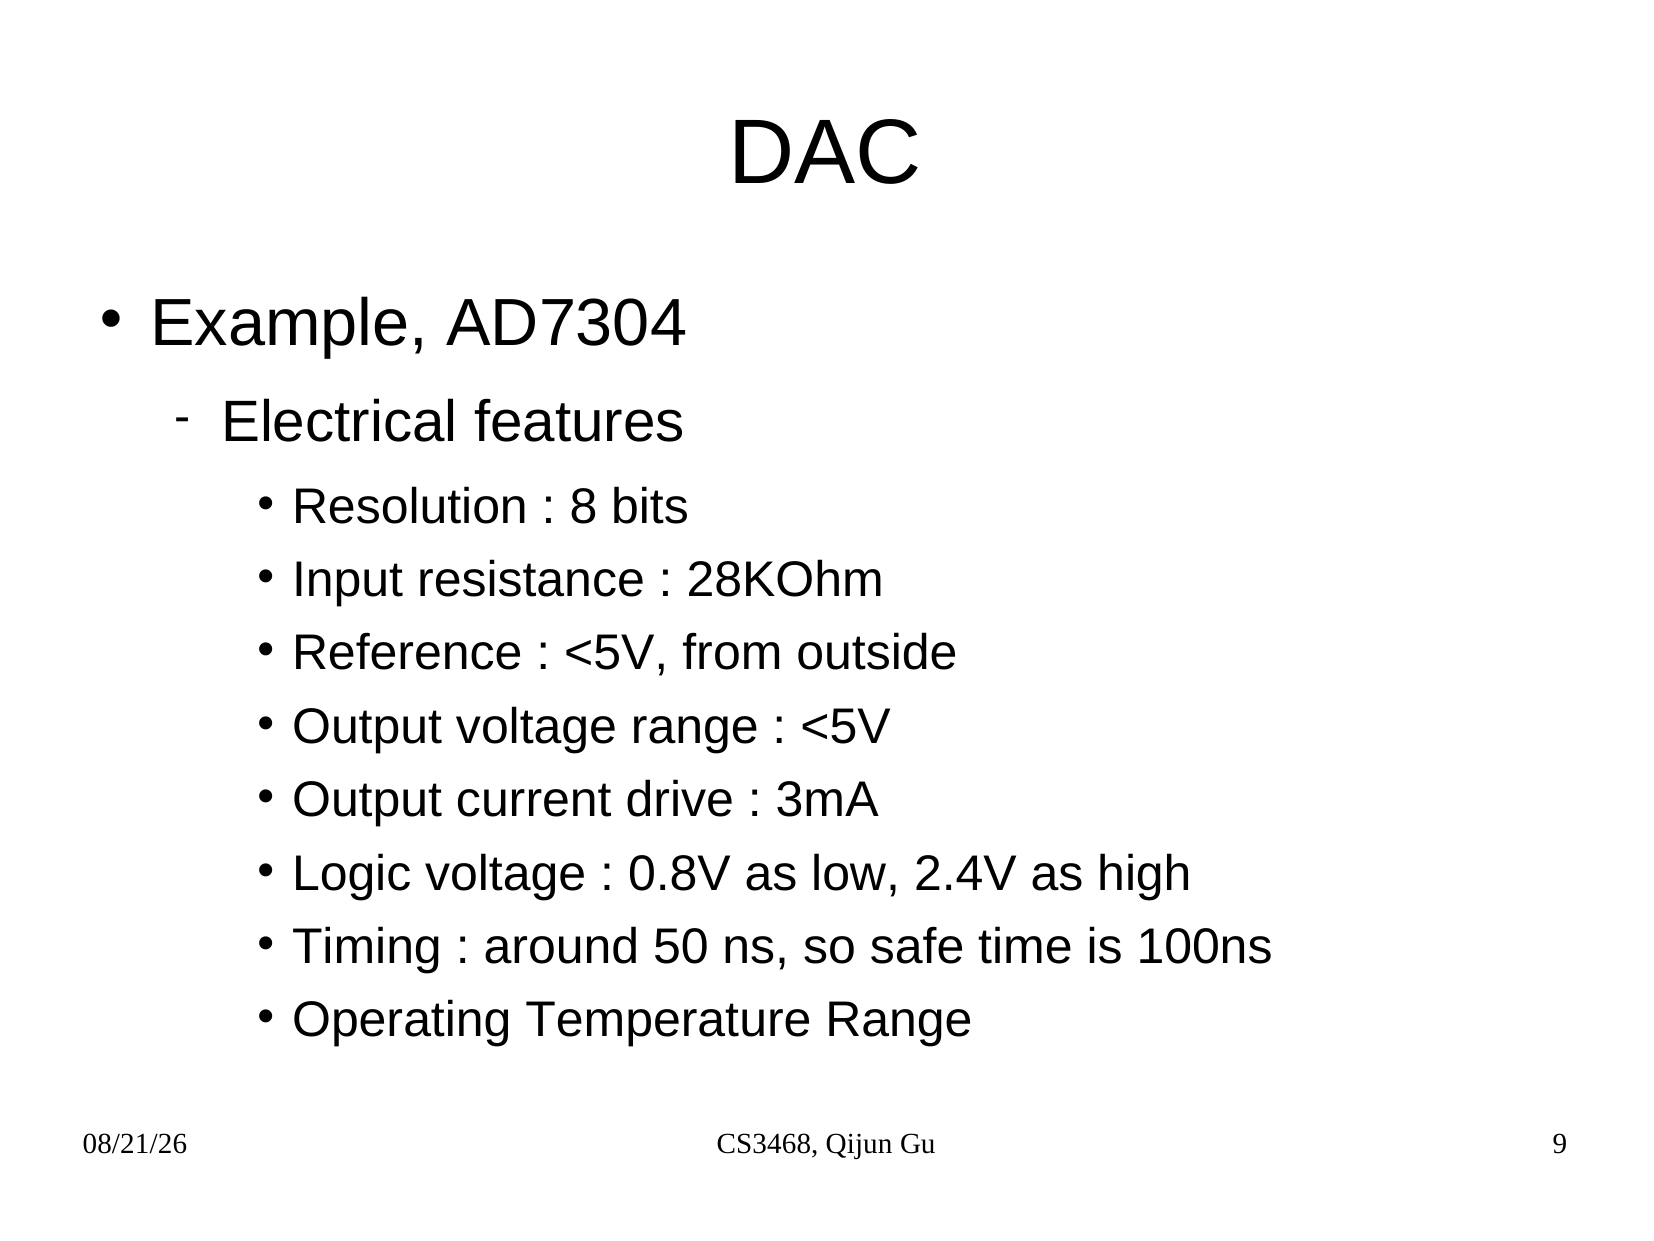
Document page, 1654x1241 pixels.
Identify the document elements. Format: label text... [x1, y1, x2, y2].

list Example, AD7304 Electrical features Resolution : 8 bits Input resistance : 28KOhm Reference : <5V, from outside Output voltage range : <5V Output current drive : 3mA Logic voltage : 0.8V as low, 2.4V as high Timing : around 50 ns, so safe time is 100ns Operating Temperature Range [82, 290, 1568, 1091]
title DAC [82, 56, 1568, 247]
